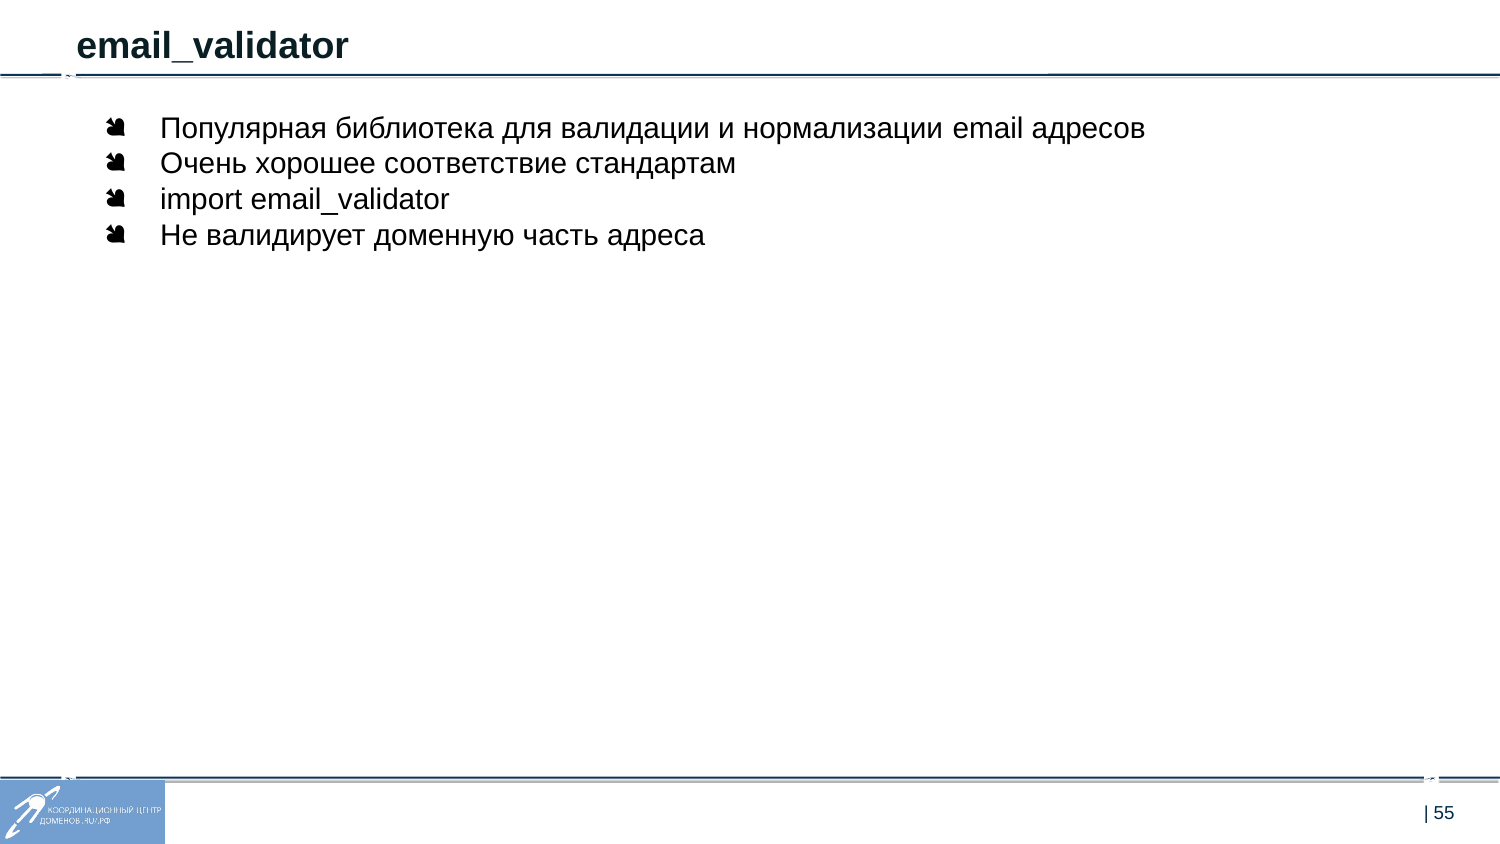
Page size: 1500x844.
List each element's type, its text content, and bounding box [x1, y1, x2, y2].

title email_validator [61, 5, 1376, 62]
list Популярная библиотека для валидации и нормализации email адресов Очень хорошее соответствие стандартам import email_validator Не валидирует доменную часть адреса [70, 93, 1368, 656]
picture [0, 779, 166, 844]
